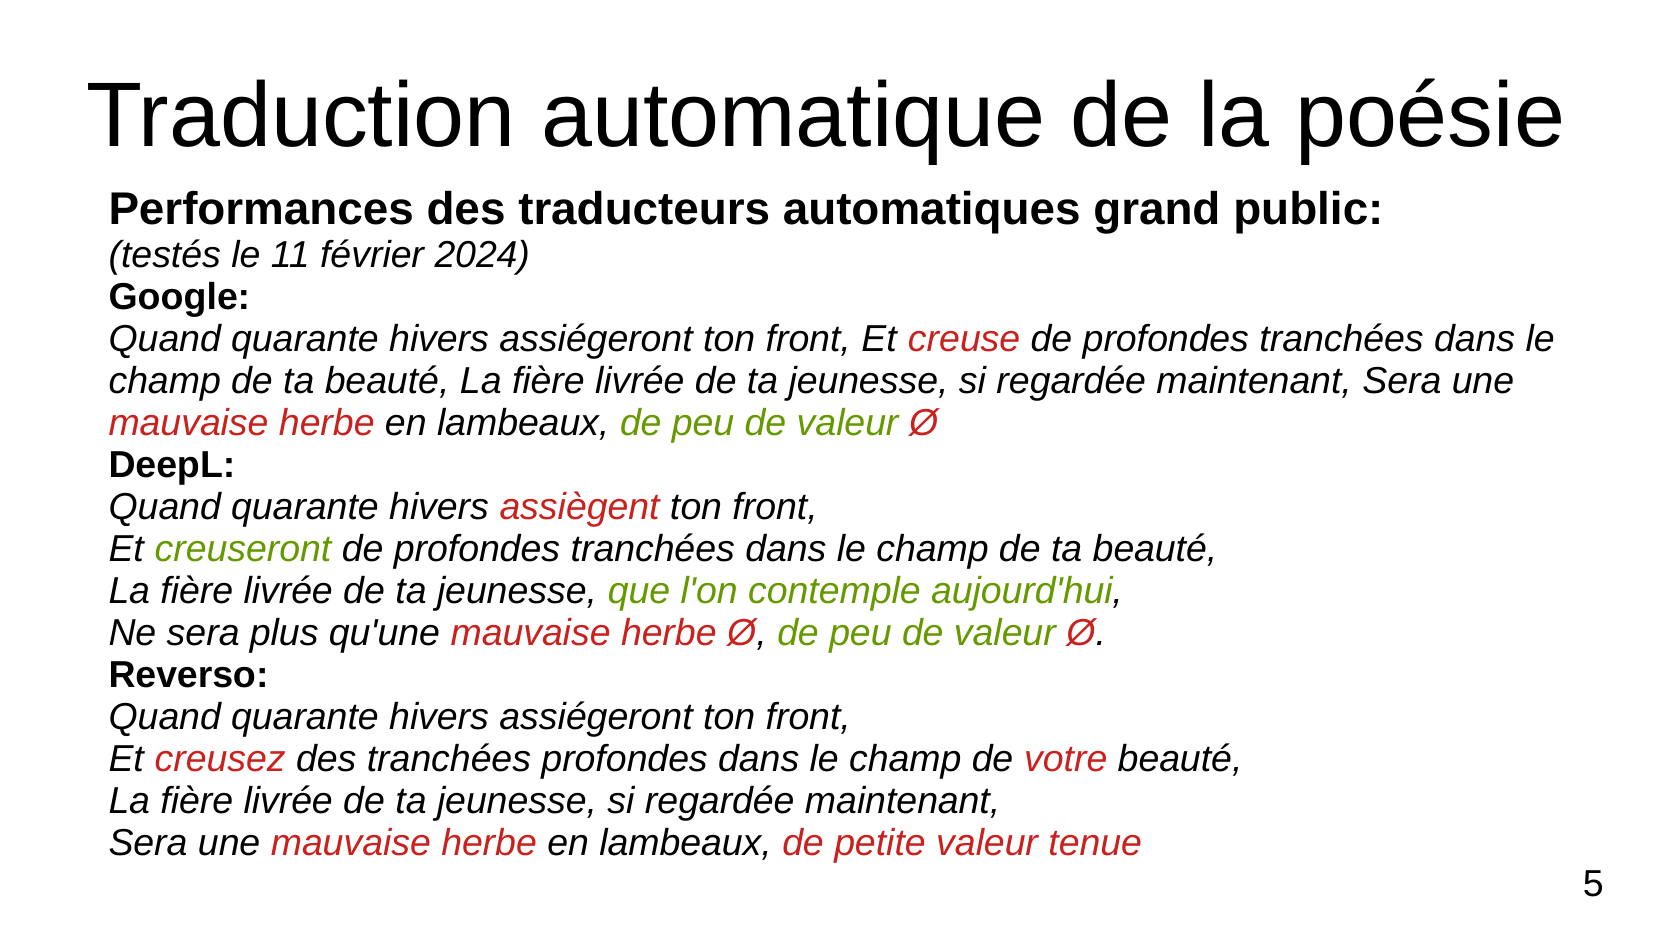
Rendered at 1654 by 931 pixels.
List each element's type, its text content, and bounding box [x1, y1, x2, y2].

text_box Performances des traducteurs automatiques grand public: (testés le 11 février 2024) Google: Quand quarante hivers assiégeront ton front, Et creuse de profondes tranchées dans le champ de ta beauté, La fière livrée de ta jeunesse, si regardée maintenant, Sera une mauvaise herbe en lambeaux, de peu de valeur Ø DeepL: Quand quarante hivers assiègent ton front, Et creuseront de profondes tranchées dans le champ de ta beauté, La fière livrée de ta jeunesse, que l'on contemple aujourd'hui, Ne sera plus qu'une mauvaise herbe Ø, de peu de valeur Ø. Reverso: Quand quarante hivers assiégeront ton front, Et creusez des tranchées profondes dans le champ de votre beauté, La fière livrée de ta jeunesse, si regardée maintenant, Sera une mauvaise herbe en lambeaux, de petite valeur tenue [93, 175, 1598, 889]
title Traduction automatique de la poésie [82, 37, 1571, 193]
text_box <numéro> [1568, 855, 1631, 912]
